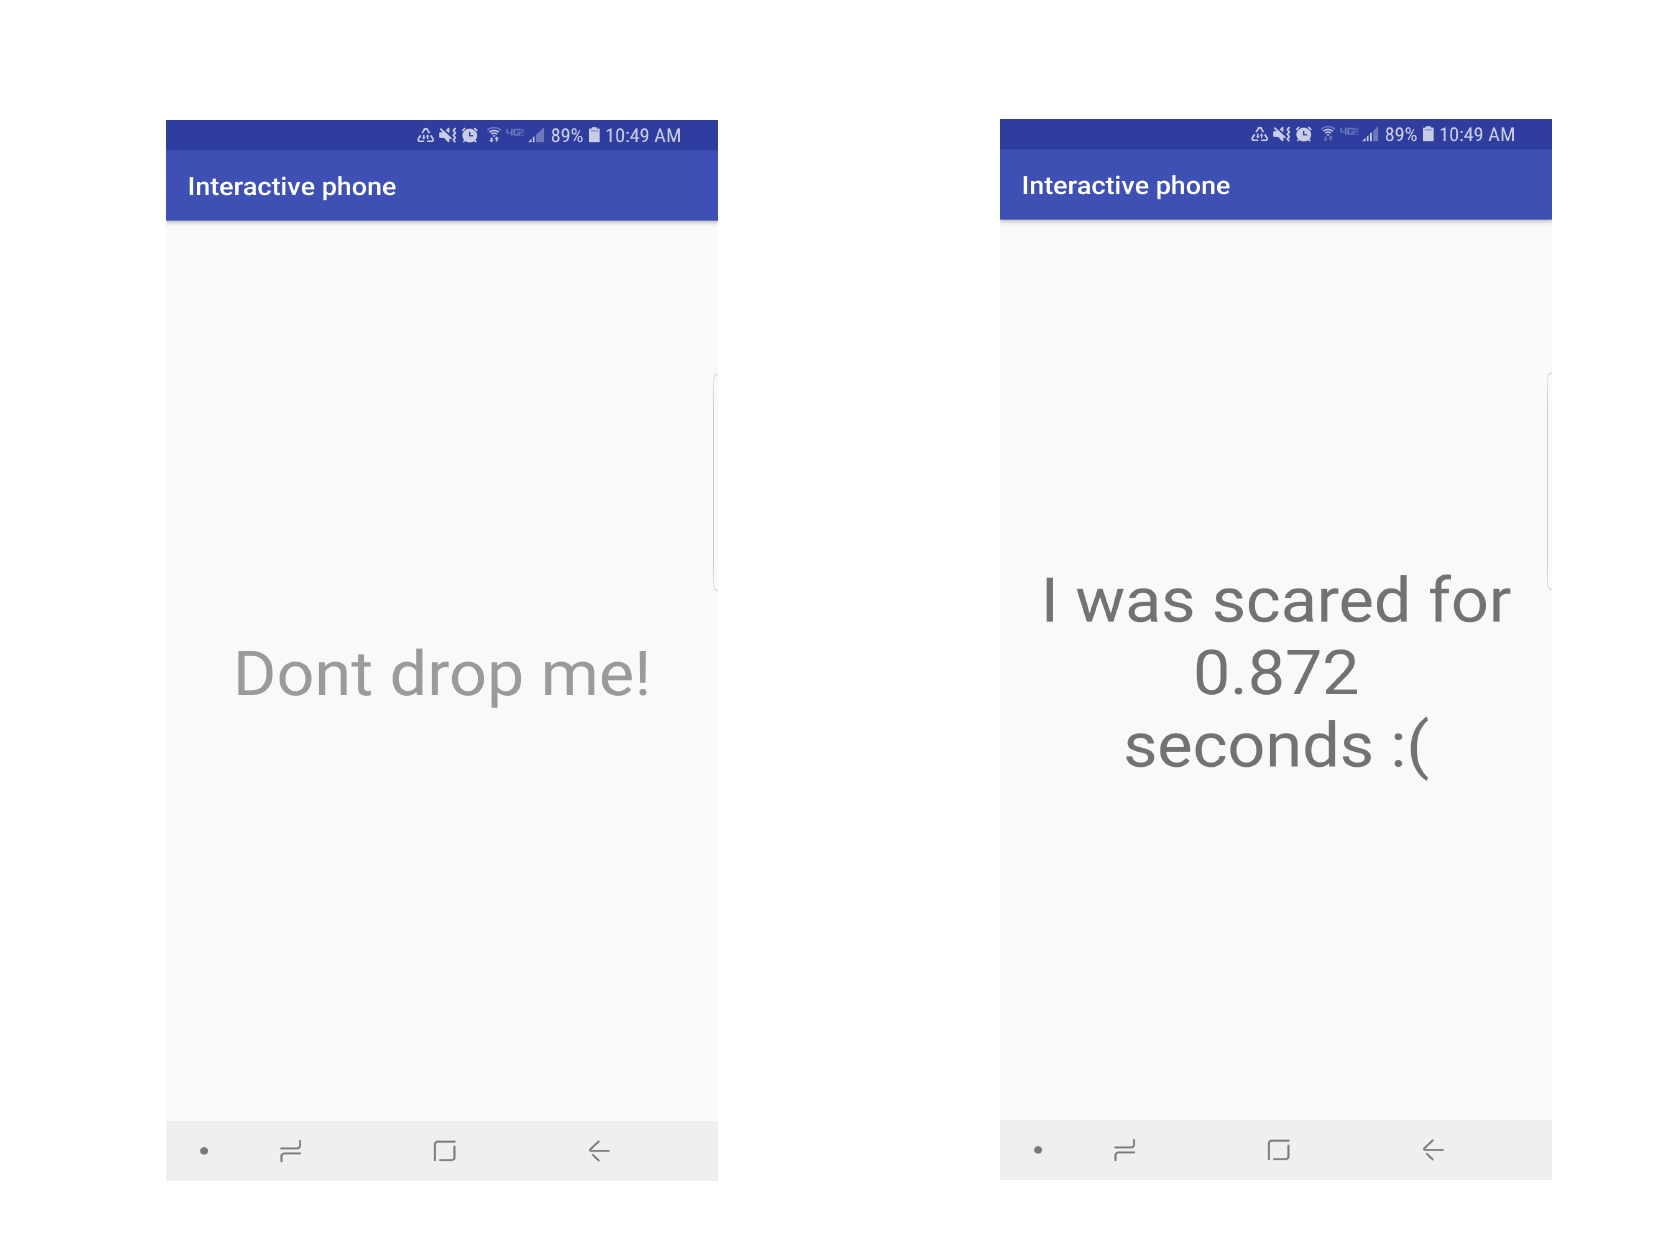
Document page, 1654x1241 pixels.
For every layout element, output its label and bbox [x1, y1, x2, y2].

picture [166, 120, 718, 1181]
picture [1000, 119, 1552, 1180]
